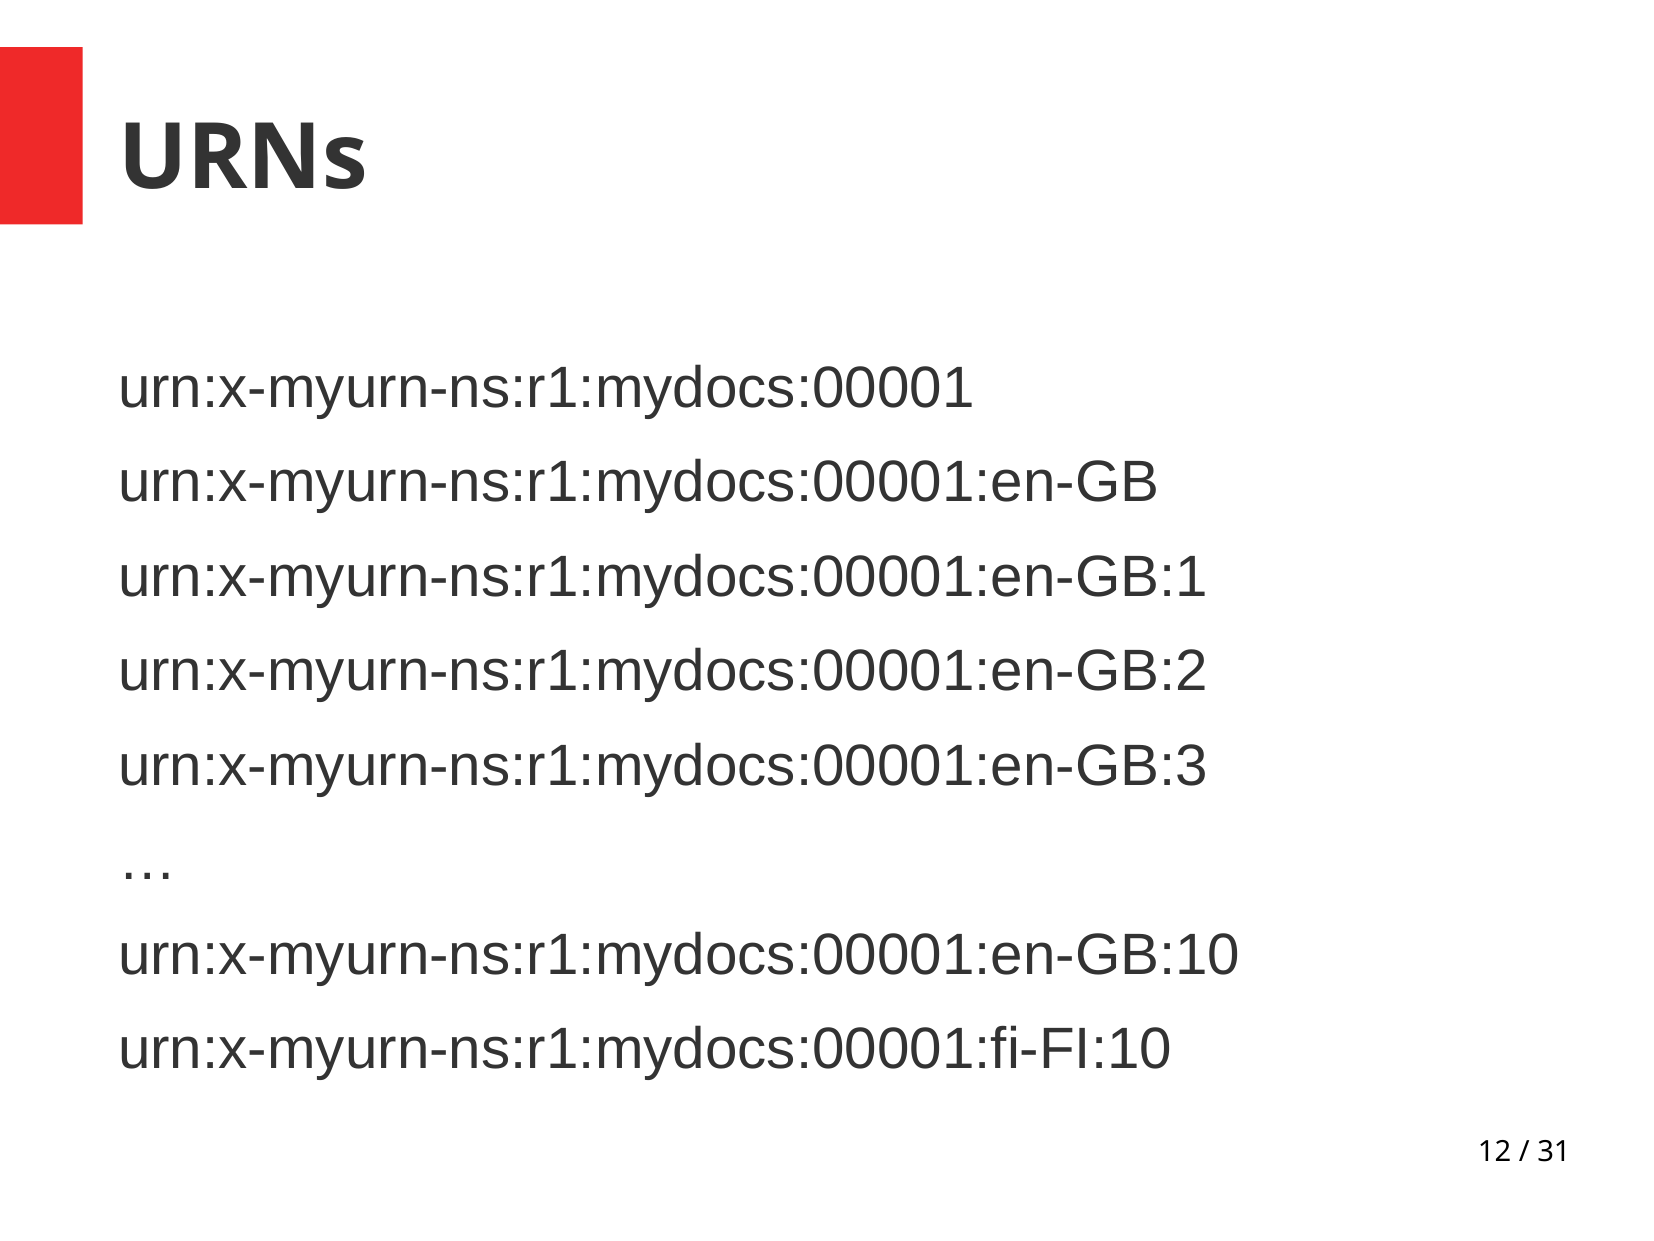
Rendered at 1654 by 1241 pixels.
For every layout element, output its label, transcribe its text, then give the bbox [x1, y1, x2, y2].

title URNs [118, 49, 1571, 257]
list urn:x-myurn-ns:r1:mydocs:00001 urn:x-myurn-ns:r1:mydocs:00001:en-GB urn:x-myurn-ns:r1:mydocs:00001:en-GB:1 urn:x-myurn-ns:r1:mydocs:00001:en-GB:2 urn:x-myurn-ns:r1:mydocs:00001:en-GB:3 … urn:x-myurn-ns:r1:mydocs:00001:en-GB:10 urn:x-myurn-ns:r1:mydocs:00001:fi-FI:10 [118, 354, 1536, 1074]
